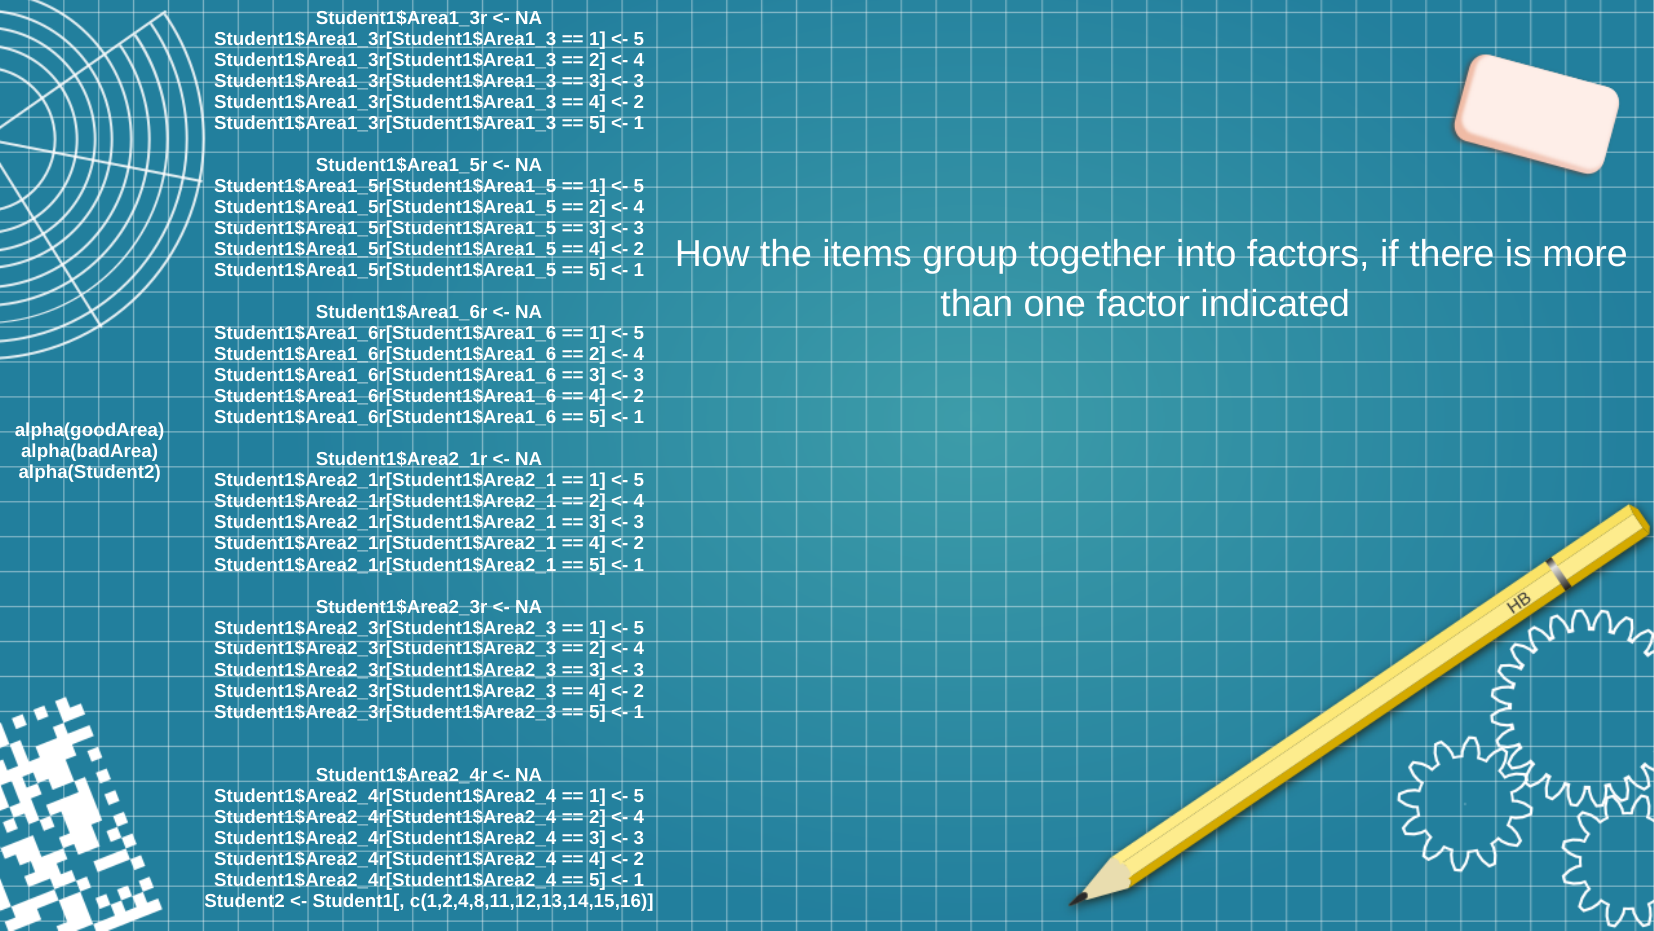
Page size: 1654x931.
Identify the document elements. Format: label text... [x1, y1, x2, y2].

text_box alpha(goodArea) alpha(badArea) alpha(Student2) [0, 412, 180, 603]
text_box How the items group together into factors, if there is more than one factor indicated [637, 225, 1654, 263]
text_box Student1$Area1_3r <- NA Student1$Area1_3r[Student1$Area1_3 == 1] <- 5 Student1$Area1_3r[Student1$Area1_3 == 2] <- 4 Student1$Area1_3r[Student1$Area1_3 == 3] <- 3 Student1$Area1_3r[Student1$Area1_3 == 4] <- 2 Student1$Area1_3r[Student1$Area1_3 == 5] <- 1 Student1$Area1_5r <- NA Student1$Area1_5r[Student1$Area1_5 == 1] <- 5 Student1$Area1_5r[Student1$Area1_5 == 2] <- 4 Student1$Area1_5r[Student1$Area1_5 == 3] <- 3 Student1$Area1_5r[Student1$Area1_5 == 4] <- 2 Student1$Area1_5r[Student1$Area1_5 == 5] <- 1 Student1$Area1_6r <- NA Student1$Area1_6r[Student1$Area1_6 == 1] <- 5 Student1$Area1_6r[Student1$Area1_6 == 2] <- 4 Student1$Area1_6r[Student1$Area1_6 == 3] <- 3 Student1$Area1_6r[Student1$Area1_6 == 4] <- 2 Student1$Area1_6r[Student1$Area1_6 == 5] <- 1 Student1$Area2_1r <- NA Student1$Area2_1r[Student1$Area2_1 == 1] <- 5 Student1$Area2_1r[Student1$Area2_1 == 2] <- 4 Student1$Area2_1r[Student1$Area2_1 == 3] <- 3 Student1$Area2_1r[Student1$Area2_1 == 4] <- 2 Student1$Area2_1r[Student1$Area2_1 == 5] <- 1 Student1$Area2_3r <- NA Student1$Area2_3r[Student1$Area2_3 == 1] <- 5 Student1$Area2_3r[Student1$Area2_3 == 2] <- 4 Student1$Area2_3r[Student1$Area2_3 == 3] <- 3 Student1$Area2_3r[Student1$Area2_3 == 4] <- 2 Student1$Area2_3r[Student1$Area2_3 == 5] <- 1 Student1$Area2_4r <- NA Student1$Area2_4r[Student1$Area2_4 == 1] <- 5 Student1$Area2_4r[Student1$Area2_4 == 2] <- 4 Student1$Area2_4r[Student1$Area2_4 == 3] <- 3 Student1$Area2_4r[Student1$Area2_4 == 4] <- 2 Student1$Area2_4r[Student1$Area2_4 == 5] <- 1 Student2 <- Student1[, c(1,2,4,8,11,12,13,14,15,16)] [37, 0, 821, 113]
picture [0, 0, 1654, 931]
